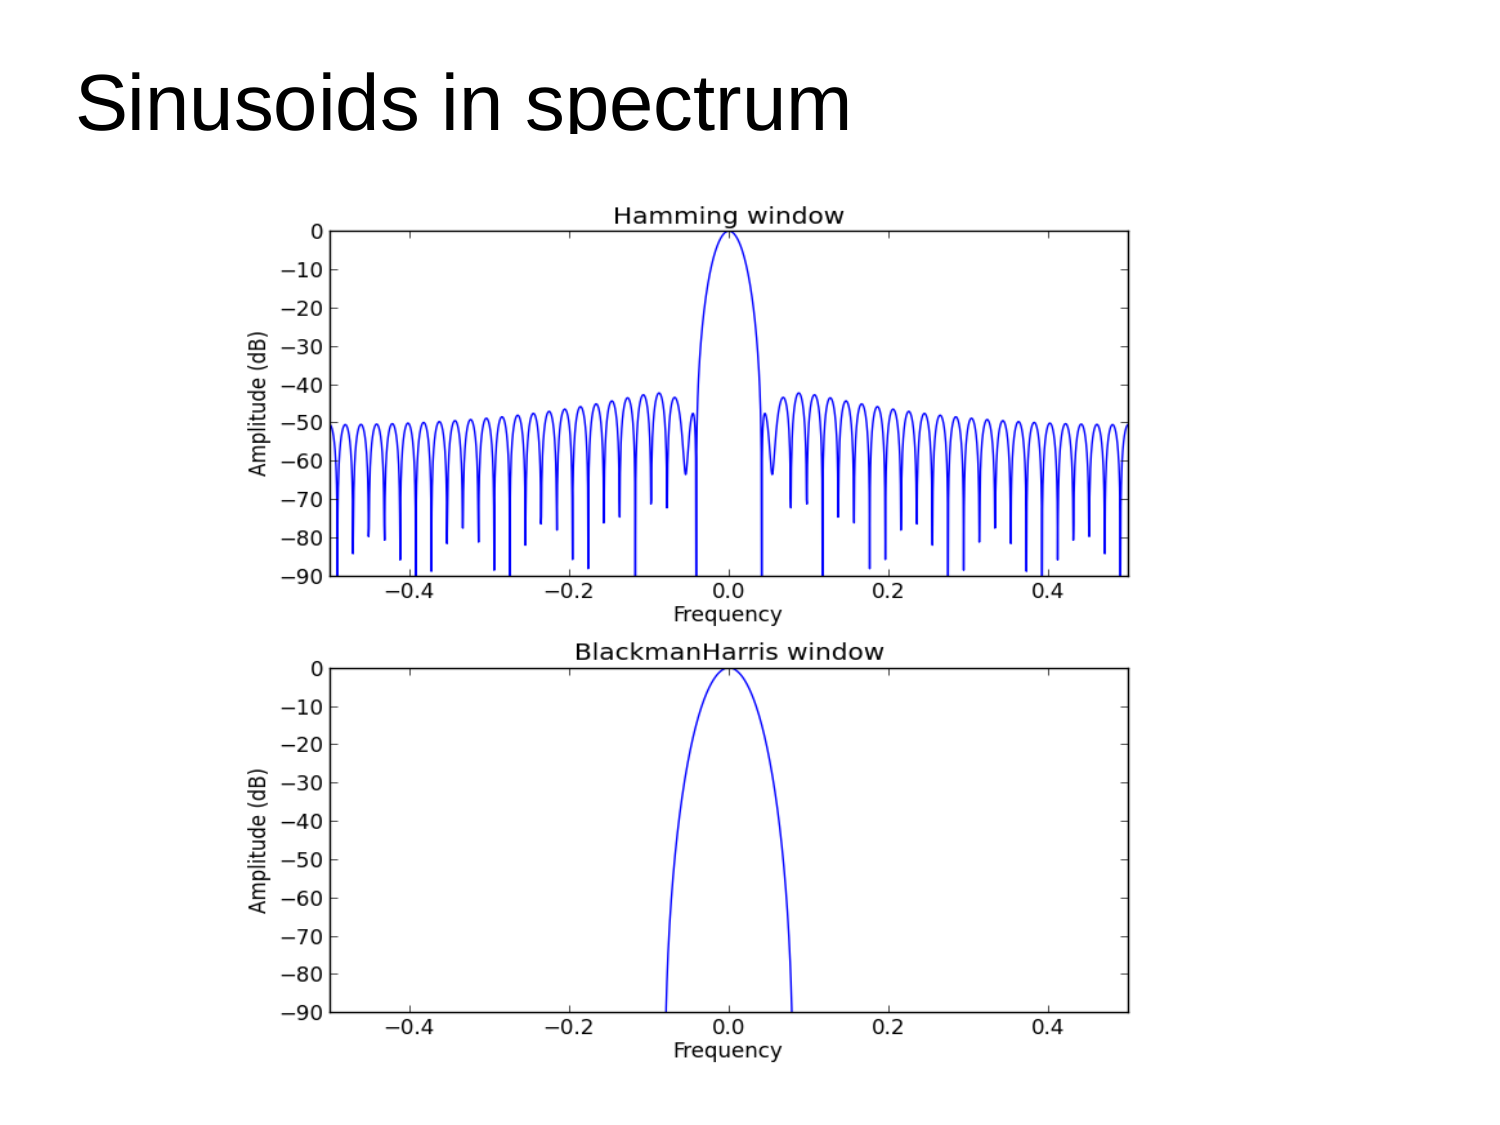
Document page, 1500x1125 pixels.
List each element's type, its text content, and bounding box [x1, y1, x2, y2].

picture [201, 134, 1231, 1110]
title Sinusoids in spectrum [75, 9, 1425, 198]
